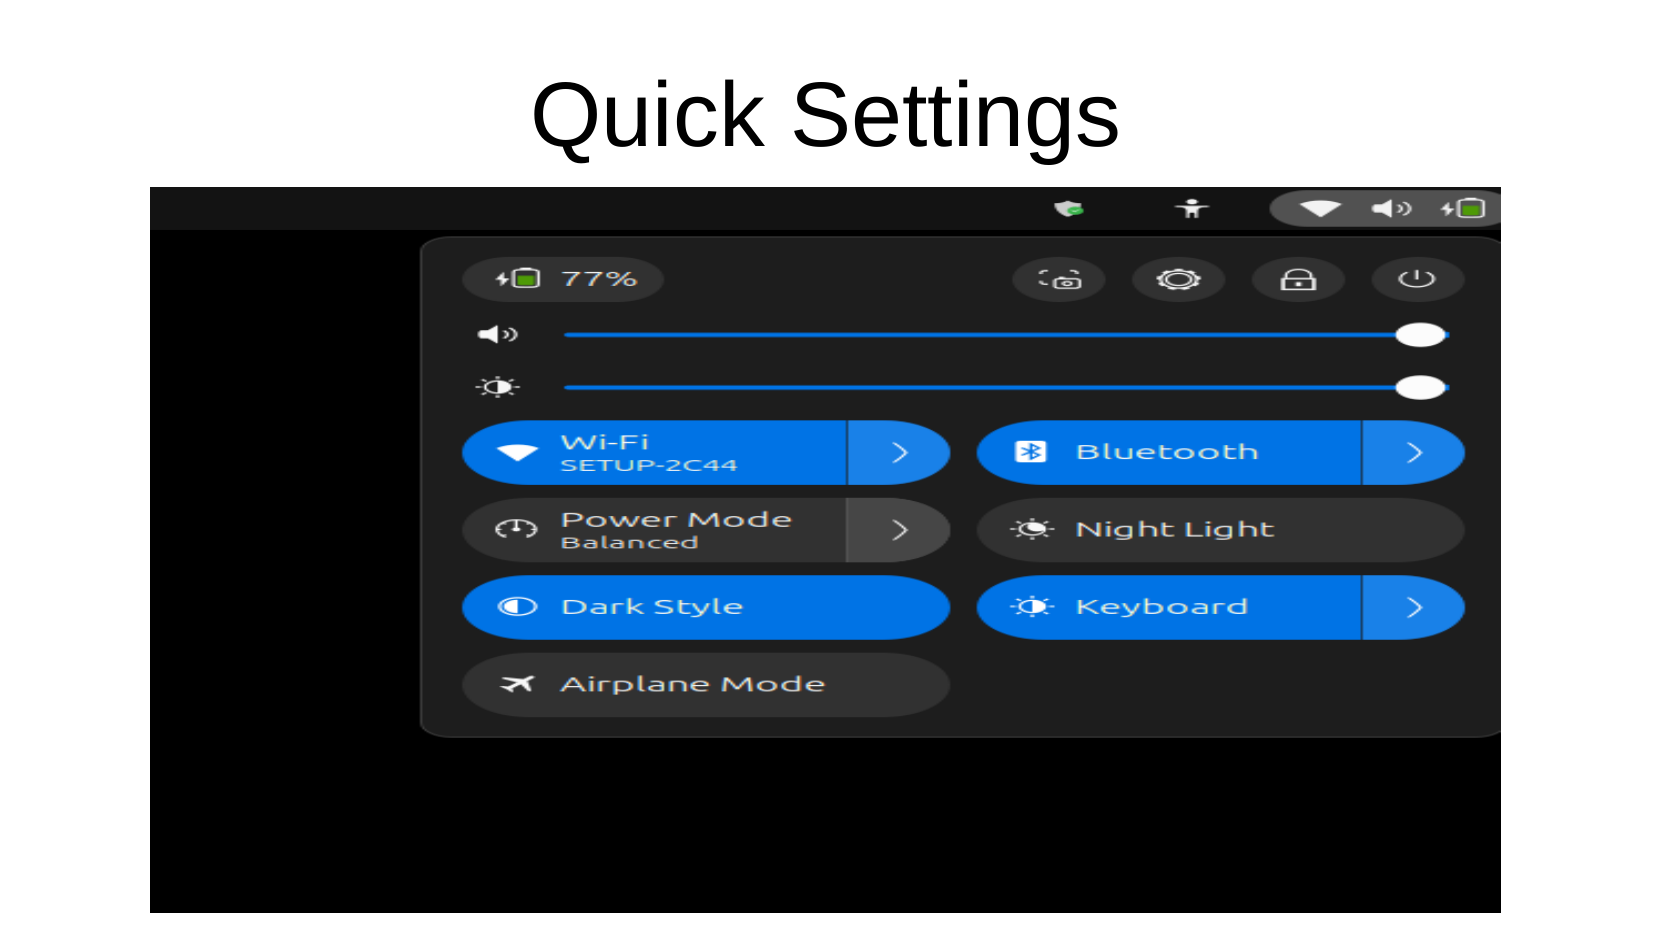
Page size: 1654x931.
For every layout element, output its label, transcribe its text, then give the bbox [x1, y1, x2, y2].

picture [150, 187, 1501, 913]
title Quick Settings [82, 37, 1571, 193]
